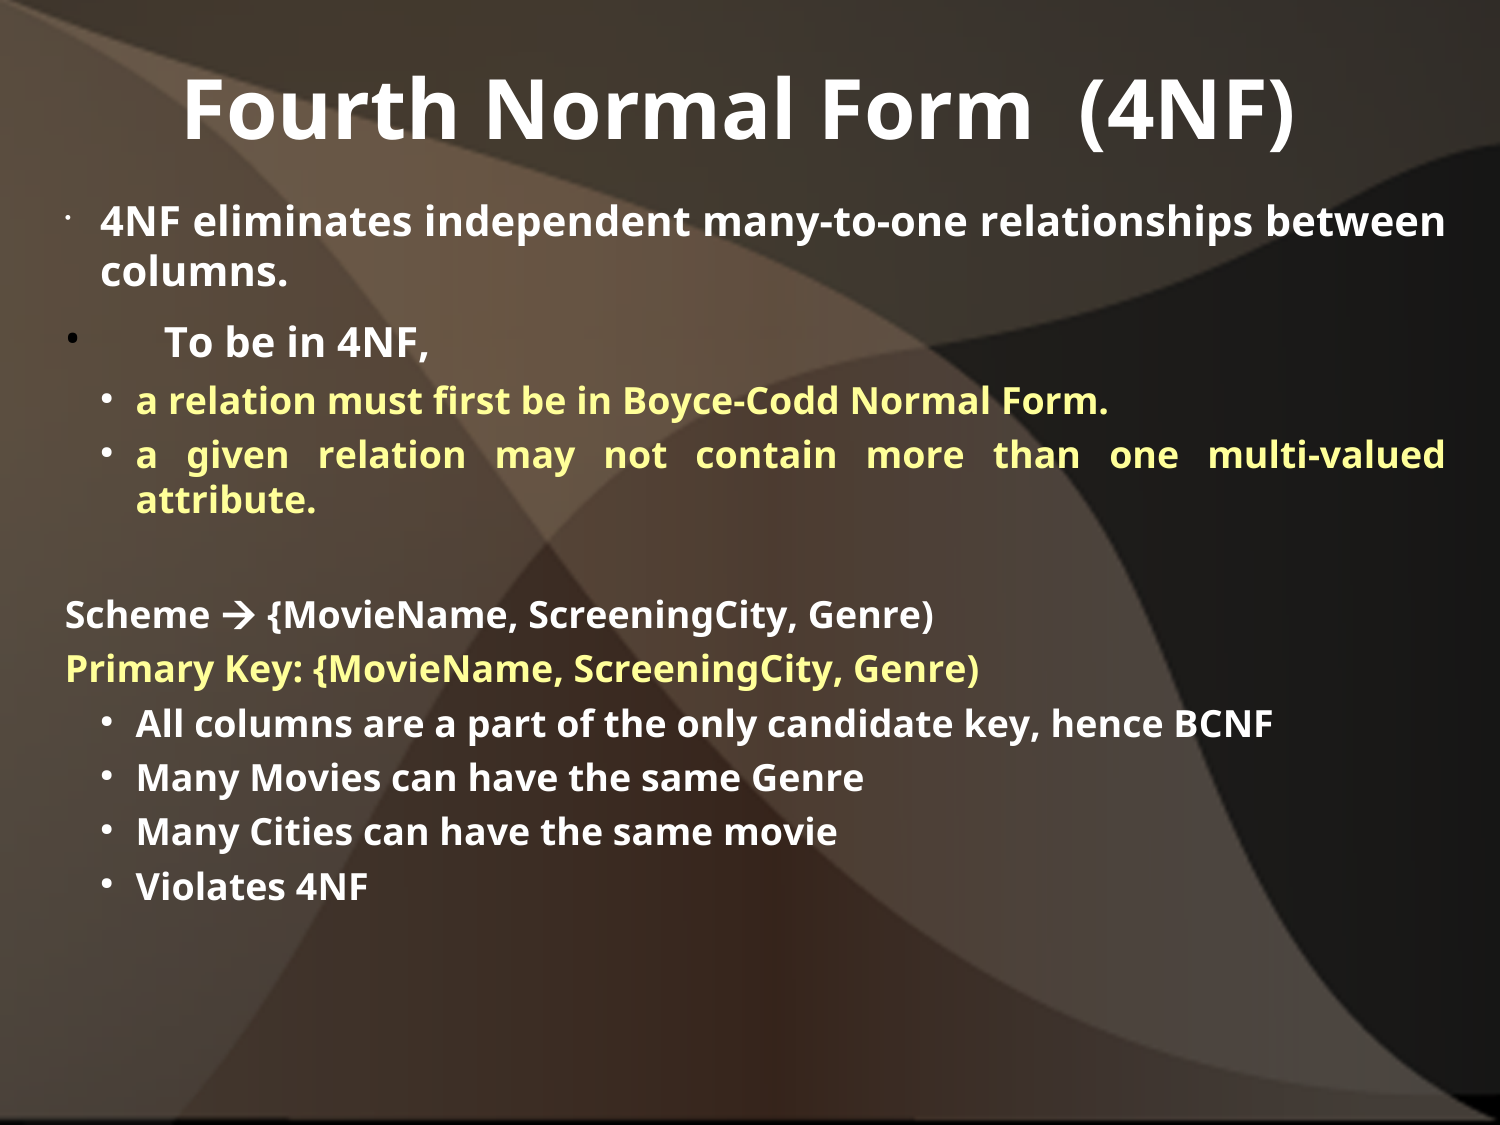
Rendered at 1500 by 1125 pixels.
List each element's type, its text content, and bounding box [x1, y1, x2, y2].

text_box 4NF eliminates independent many-to-one relationships between columns. To be in 4NF, a relation must first be in Boyce-Codd Normal Form. a given relation may not contain more than one multi-valued attribute. Scheme  {MovieName, ScreeningCity, Genre) Primary Key: {MovieName, ScreeningCity, Genre) All columns are a part of the only candidate key, hence BCNF Many Movies can have the same Genre Many Cities can have the same movie Violates 4NF [50, 187, 1463, 1125]
picture [0, 0, 1500, 1125]
text_box Fourth Normal Form (4NF) [112, 12, 1388, 200]
